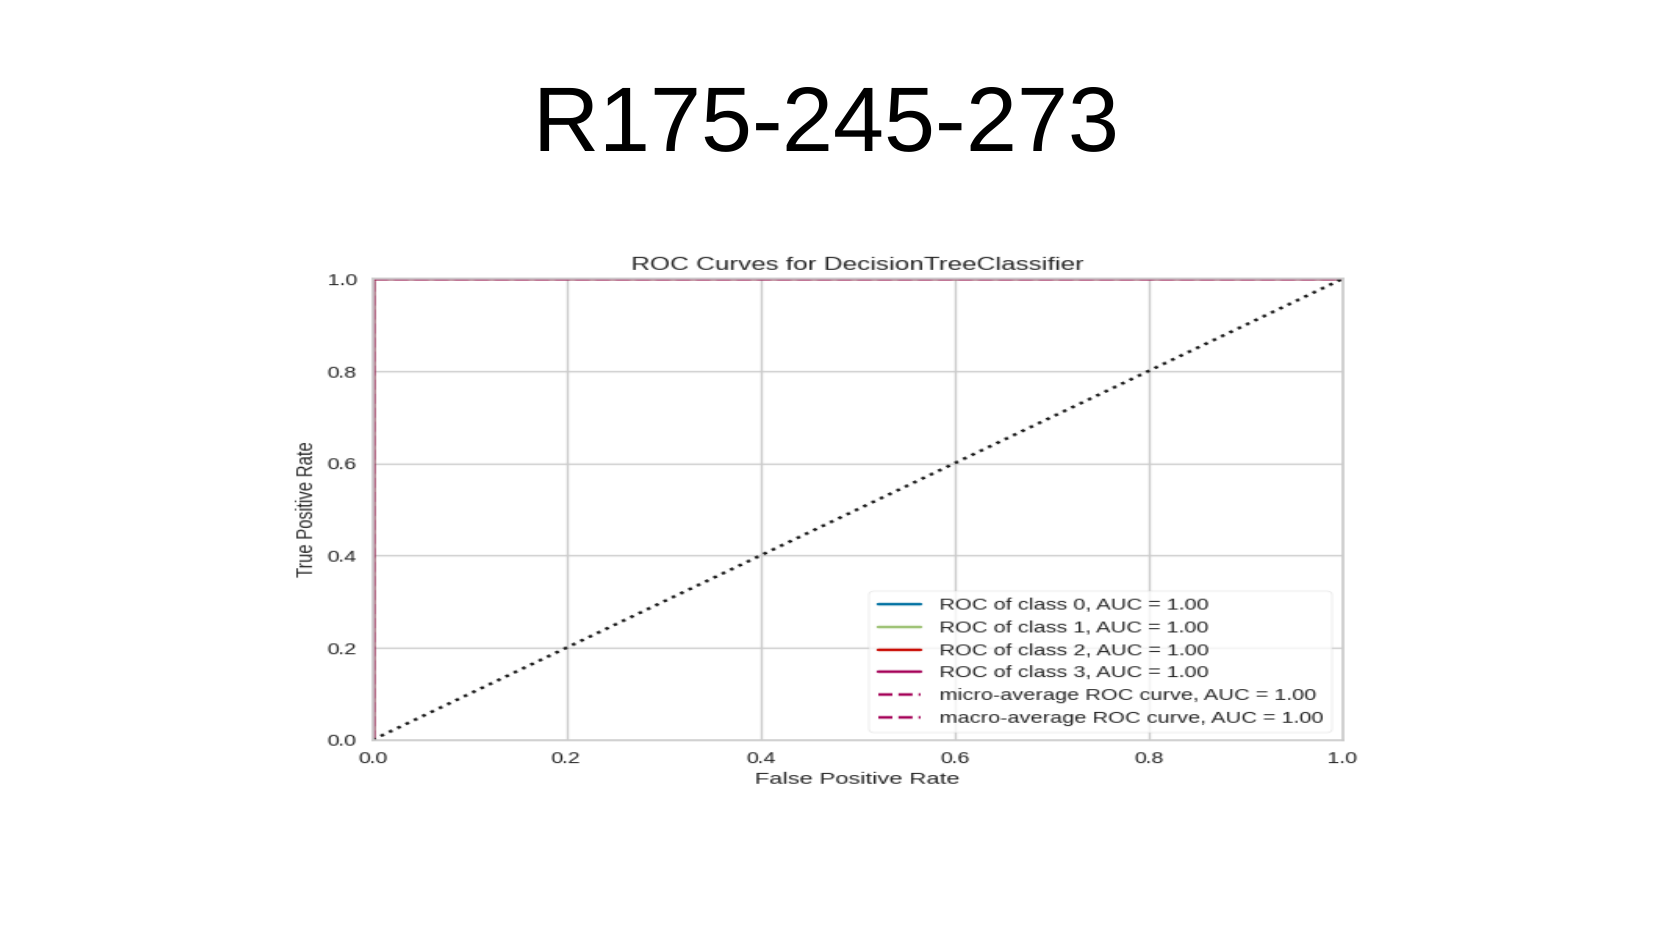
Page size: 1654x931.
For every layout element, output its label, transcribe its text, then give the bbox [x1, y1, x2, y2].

picture [281, 246, 1373, 798]
title R175-245-273 [82, 37, 1571, 193]
